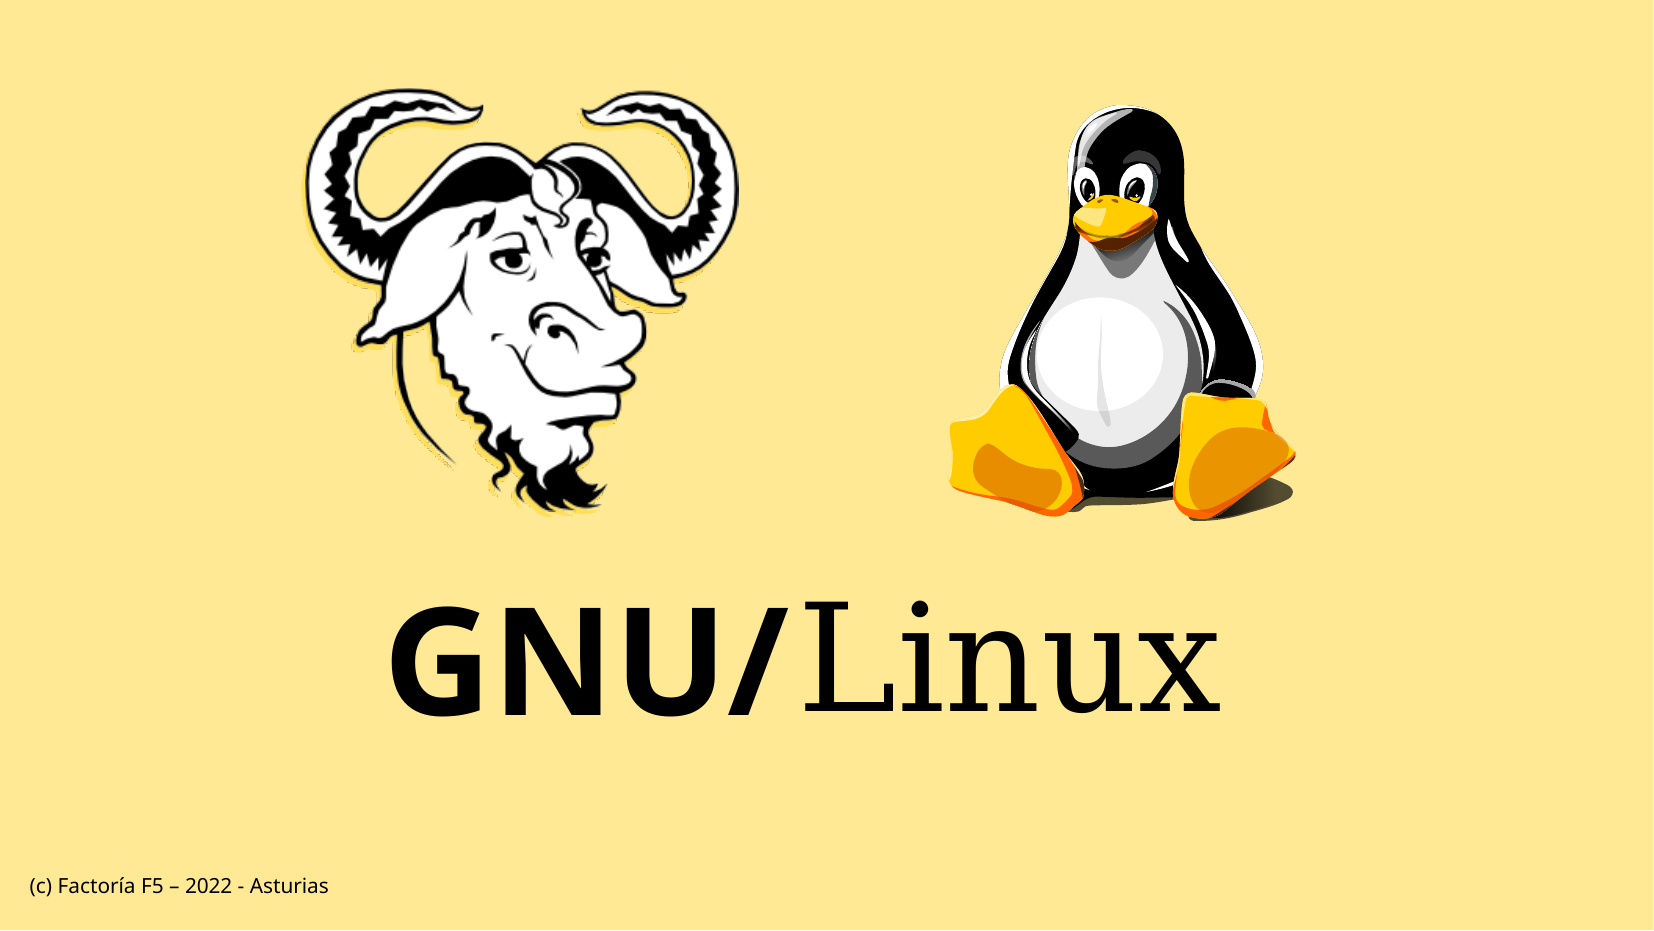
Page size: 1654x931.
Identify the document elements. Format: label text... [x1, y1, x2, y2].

title Linux [798, 592, 1241, 743]
picture [915, 104, 1329, 562]
picture [305, 88, 739, 512]
text_box (c) Factoría F5 – 2022 - Asturias [29, 856, 690, 916]
title GNU/ [383, 561, 798, 755]
